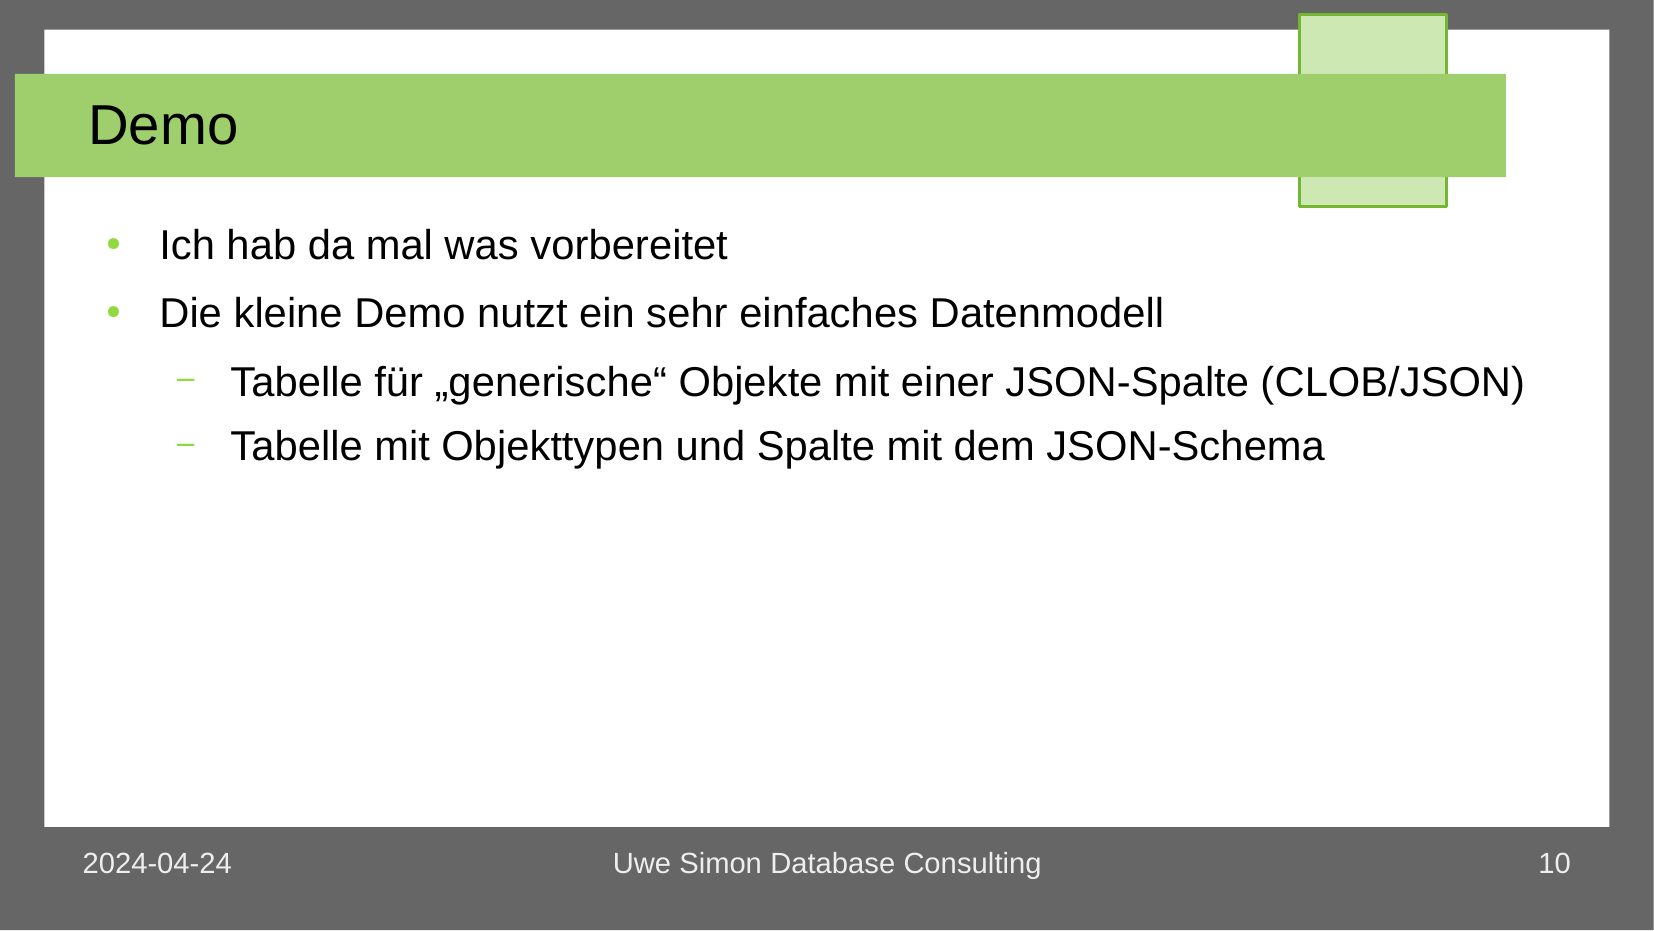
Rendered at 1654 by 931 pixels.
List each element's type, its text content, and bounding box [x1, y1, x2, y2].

title Demo [88, 73, 1506, 178]
list Ich hab da mal was vorbereitet Die kleine Demo nutzt ein sehr einfaches Datenmodell Tabelle für „generische“ Objekte mit einer JSON-Spalte (CLOB/JSON) Tabelle mit Objekttypen und Spalte mit dem JSON-Schema [88, 221, 1565, 813]
